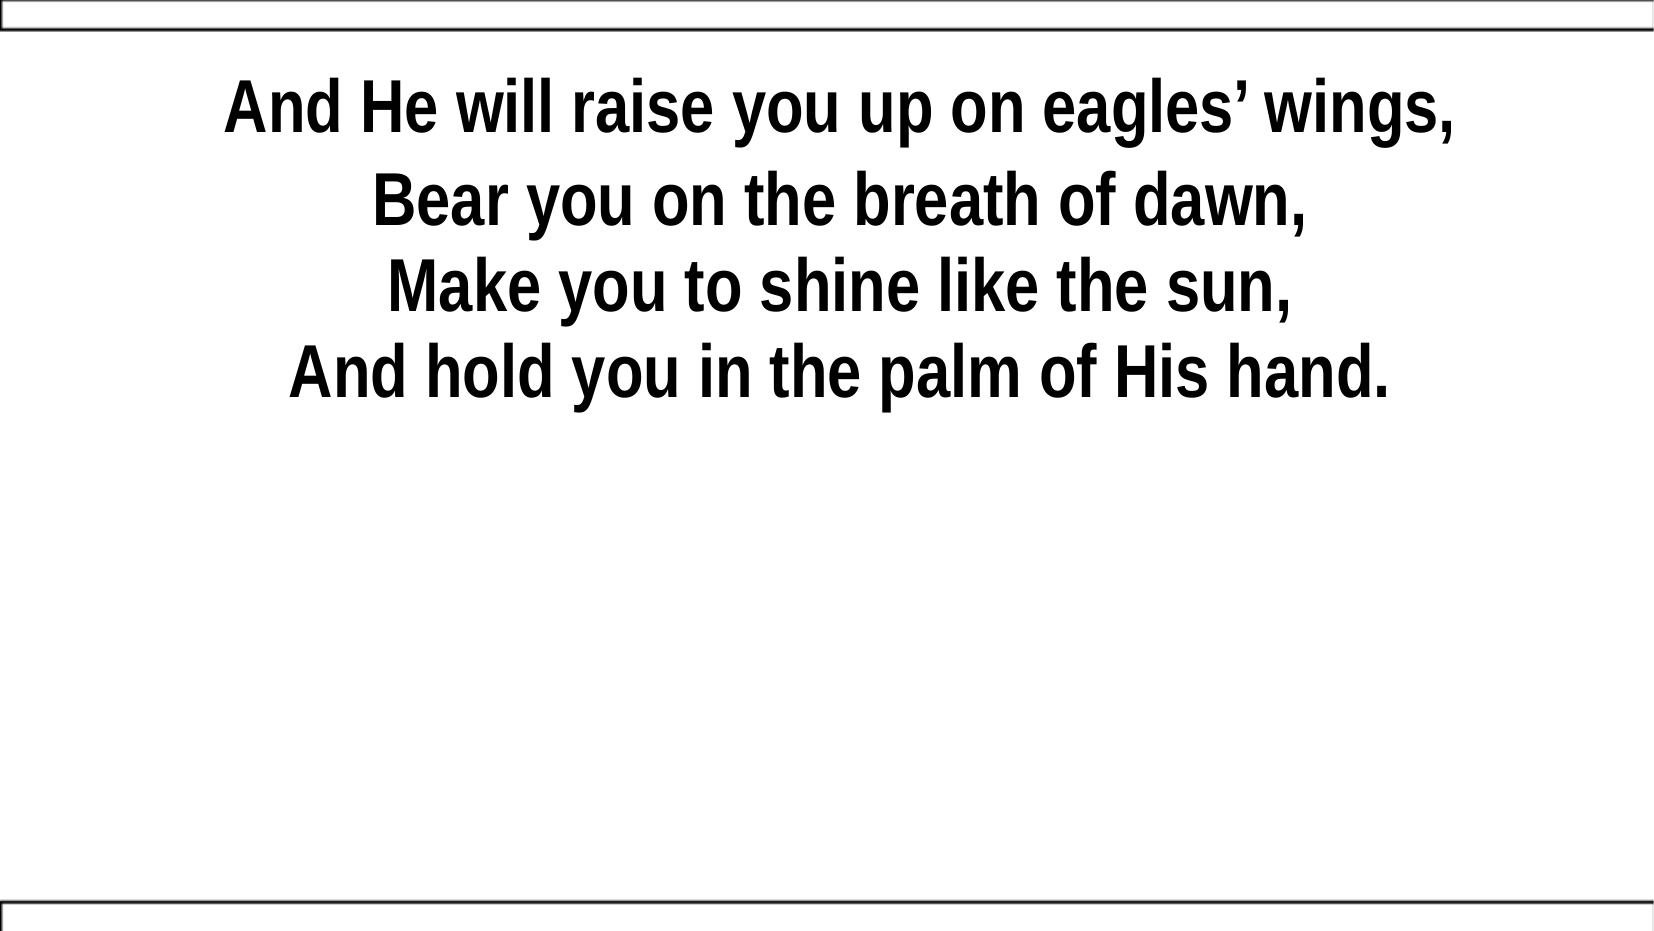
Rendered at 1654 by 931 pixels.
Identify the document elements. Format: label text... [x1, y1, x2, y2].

text_box And He will raise you up on eagles’ wings, Bear you on the breath of dawn, Make you to shine like the sun, And hold you in the palm of His hand. [75, 45, 1606, 460]
picture [0, 0, 1654, 931]
